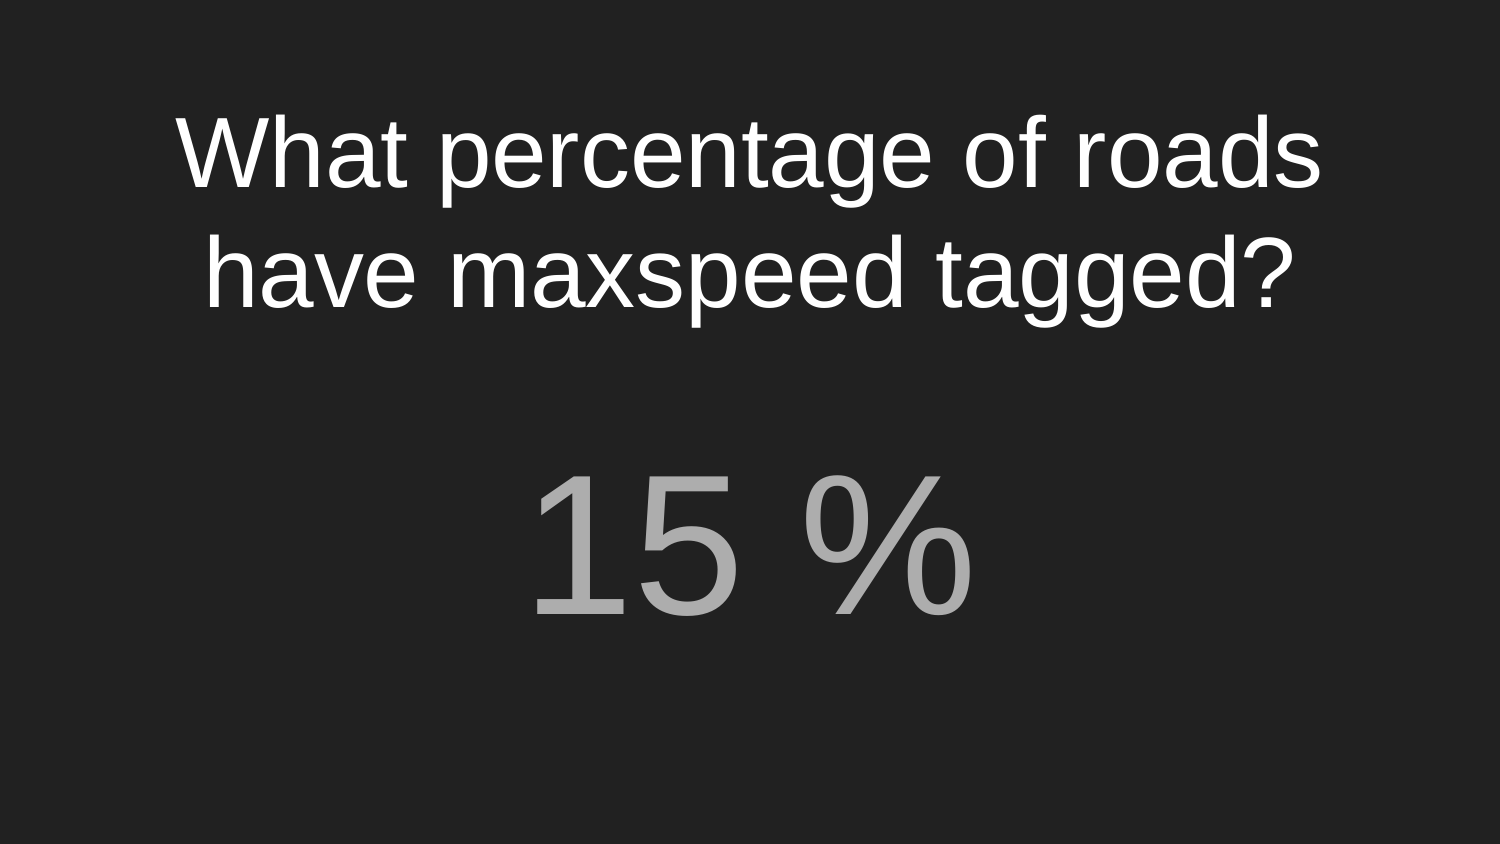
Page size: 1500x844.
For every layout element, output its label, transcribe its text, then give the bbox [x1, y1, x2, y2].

title What percentage of roads have maxspeed tagged? [51, 72, 1449, 297]
list 15 % [51, 297, 1449, 735]
